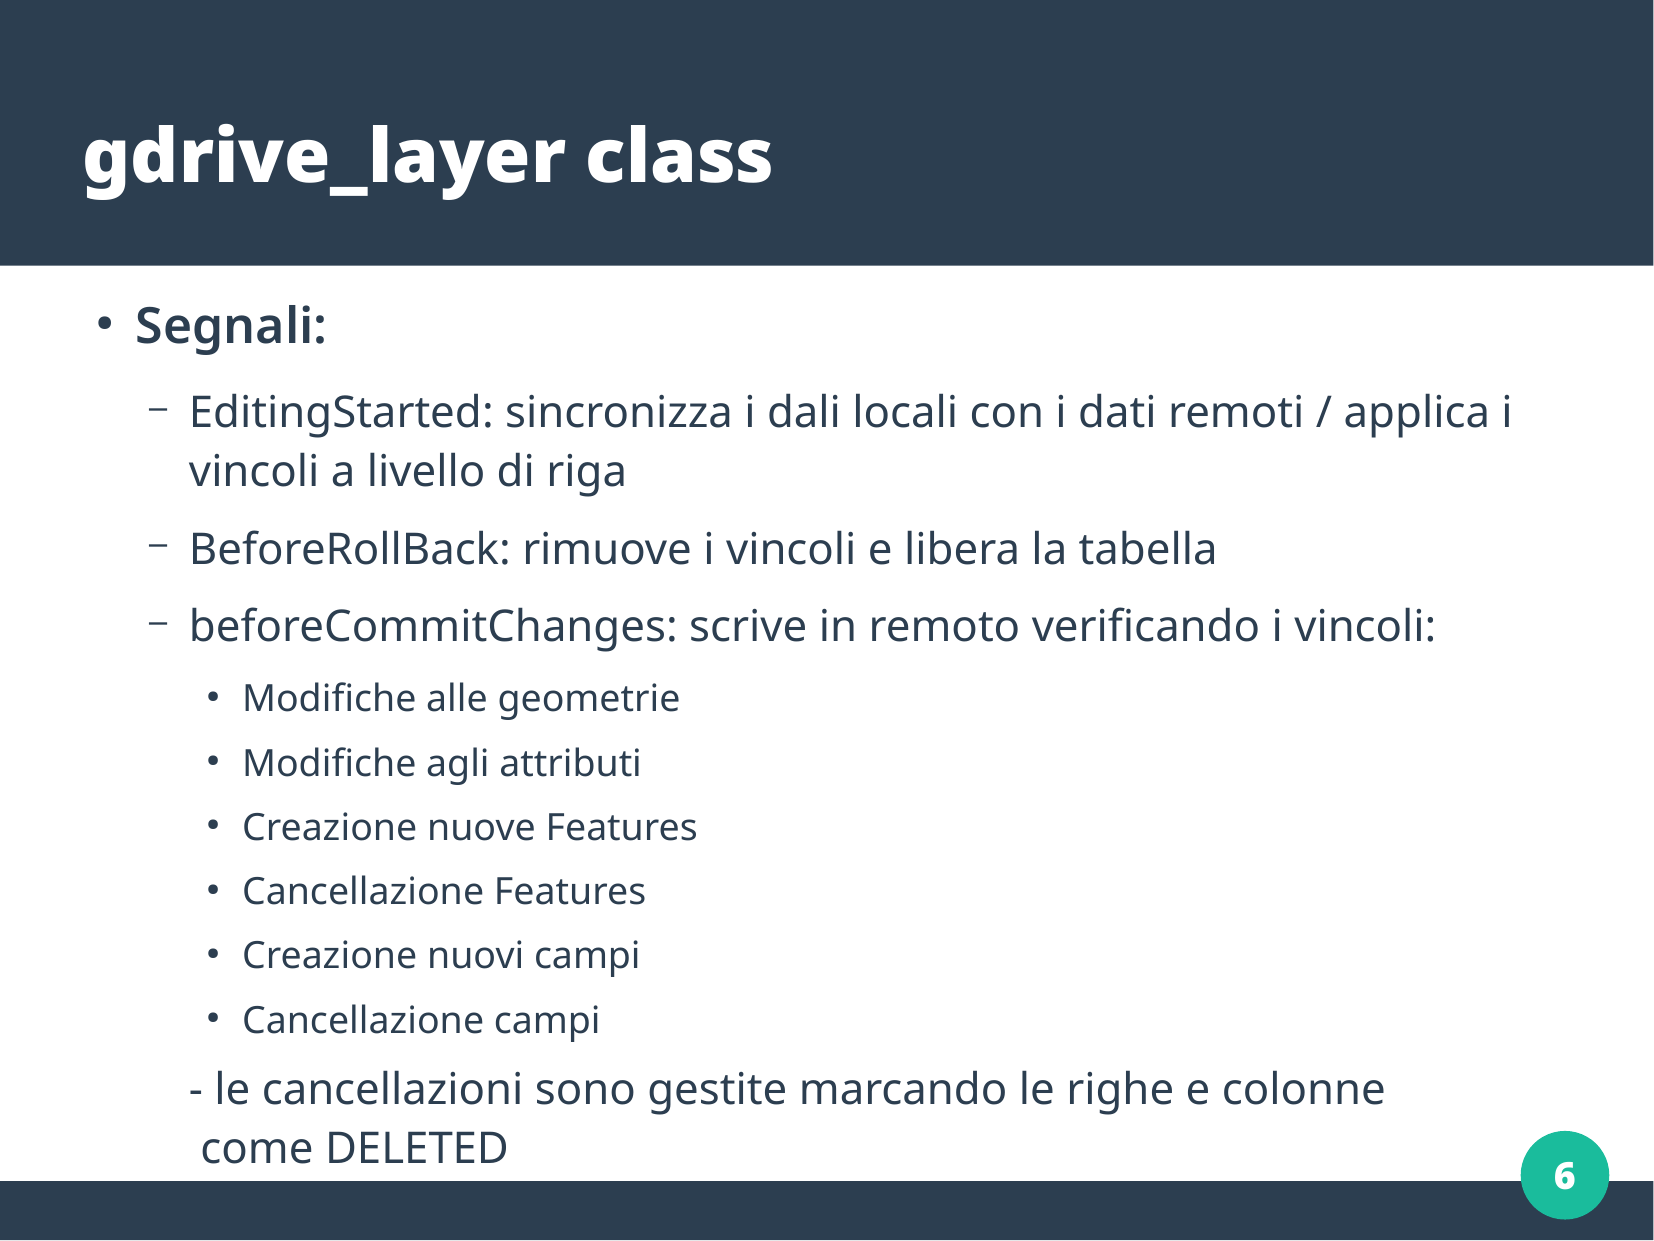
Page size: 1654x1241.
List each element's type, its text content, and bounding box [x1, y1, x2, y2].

list Segnali: EditingStarted: sincronizza i dali locali con i dati remoti / applica i vincoli a livello di riga BeforeRollBack: rimuove i vincoli e libera la tabella beforeCommitChanges: scrive in remoto verificando i vincoli: Modifiche alle geometrie Modifiche agli attributi Creazione nuove Features Cancellazione Features Creazione nuovi campi Cancellazione campi - le cancellazioni sono gestite marcando le righe e colonne come DELETED [82, 290, 1571, 1182]
title gdrive_layer class [82, 49, 1571, 257]
